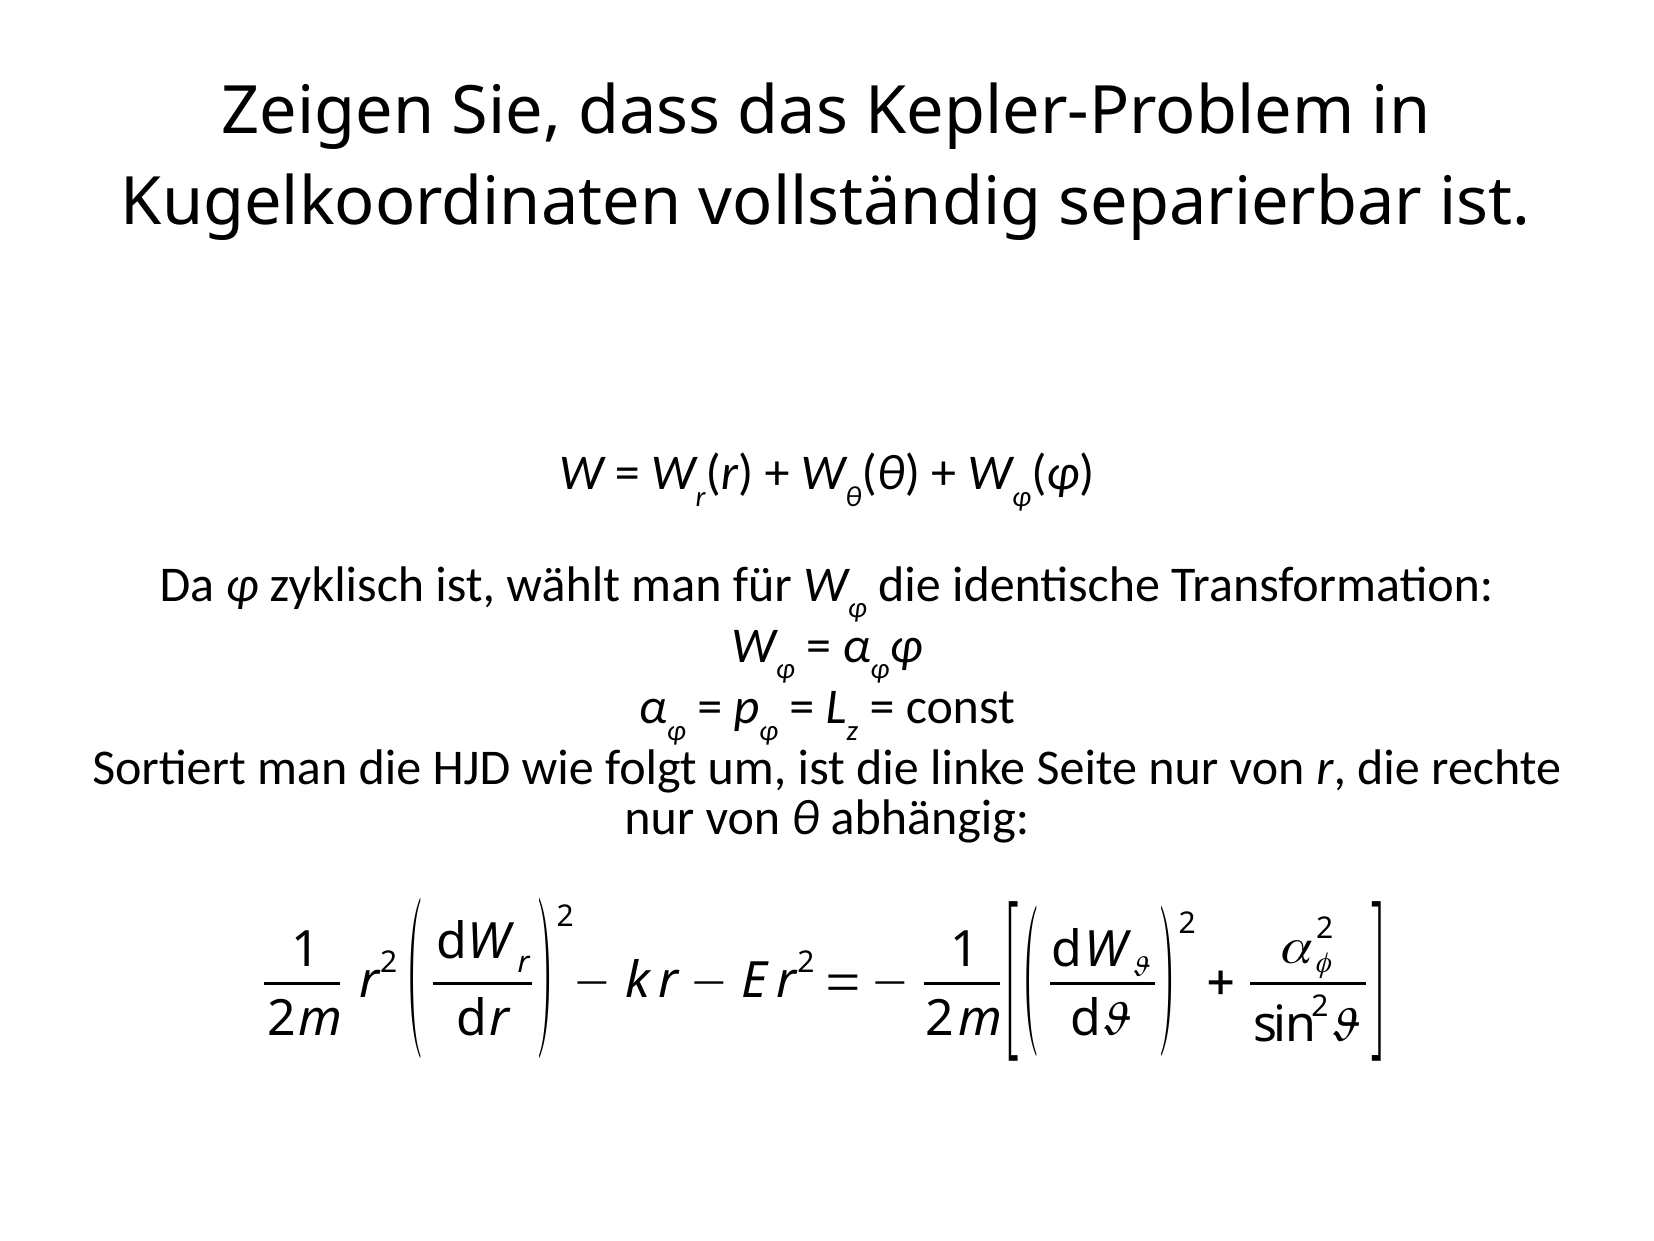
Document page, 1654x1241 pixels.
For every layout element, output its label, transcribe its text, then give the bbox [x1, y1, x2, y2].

subtitle W = Wr(r) + Wθ(θ) + Wφ(φ) Da φ zyklisch ist, wählt man für Wφ die identische Transformation: Wφ = αφφ αφ = pφ = Lz = const Sortiert man die HJD wie folgt um, ist die linke Seite nur von r, die rechte nur von θ abhängig: [82, 290, 1571, 1010]
chart [256, 897, 1397, 1063]
title Zeigen Sie, dass das Kepler-Problem in Kugelkoordinaten vollständig separierbar ist. [82, 49, 1571, 257]
